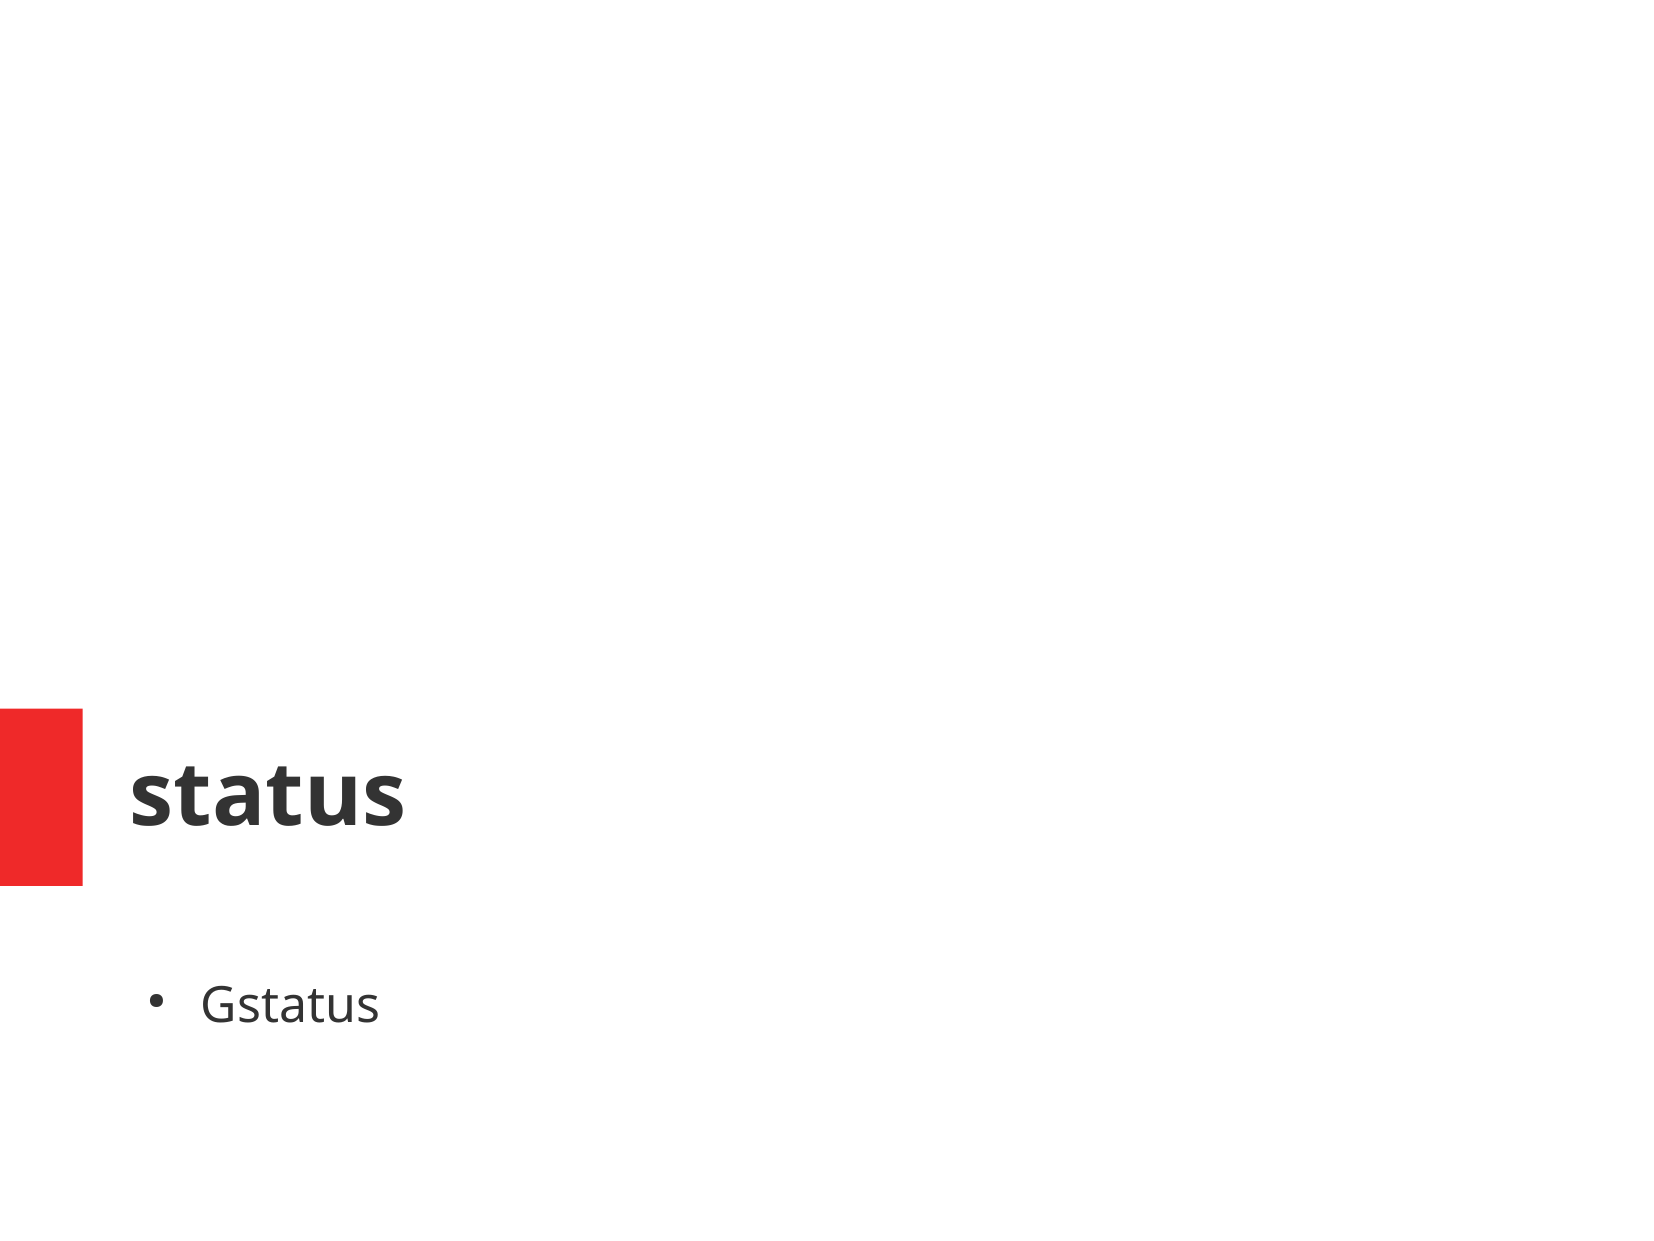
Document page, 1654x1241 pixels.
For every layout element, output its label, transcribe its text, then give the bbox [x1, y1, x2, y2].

title status [129, 673, 1536, 910]
list Gstatus [129, 968, 1536, 1241]
